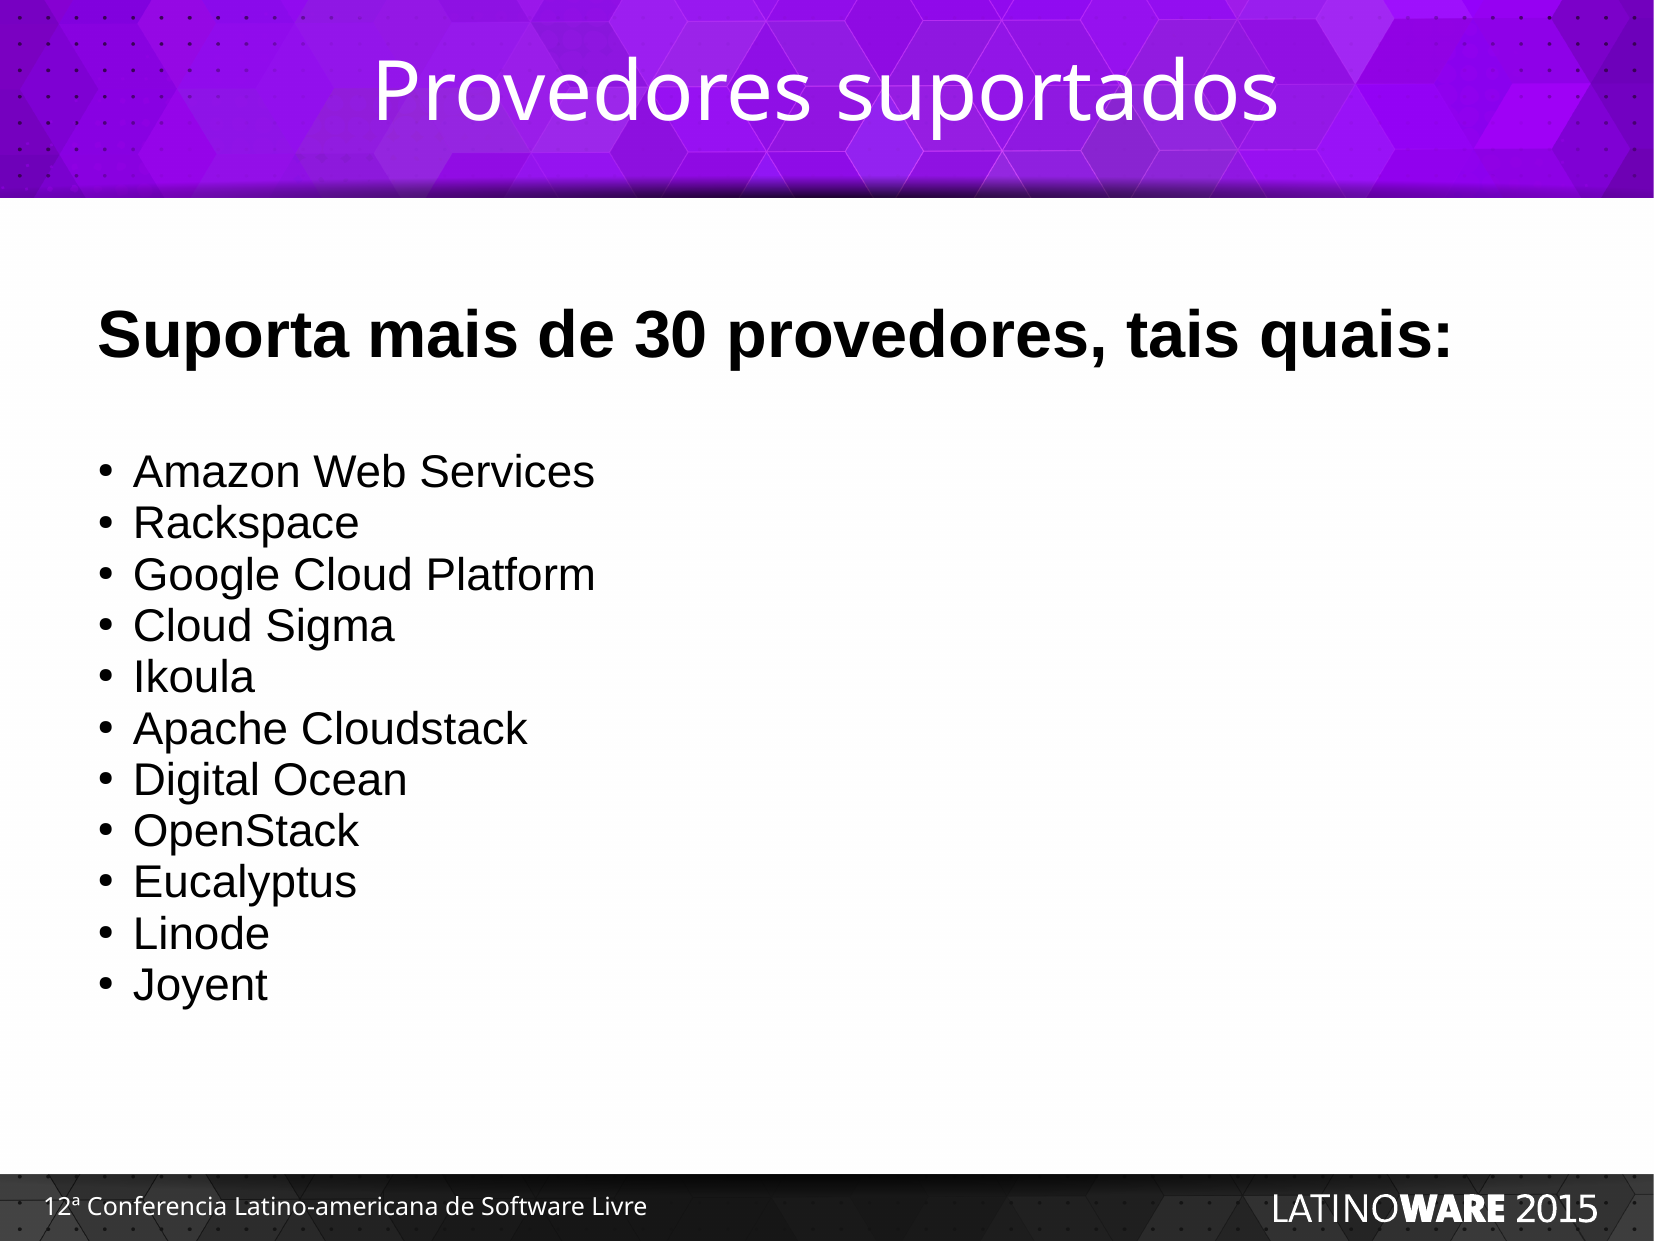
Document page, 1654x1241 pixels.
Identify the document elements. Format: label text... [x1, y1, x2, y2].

picture [0, 0, 1654, 1241]
text_box 12ª Conferencia Latino-americana de Software Livre [28, 1181, 1127, 1239]
text_box Provedores suportados [94, 23, 1560, 152]
text_box Suporta mais de 30 provedores, tais quais: Amazon Web Services Rackspace Google Cloud Platform Cloud Sigma Ikoula Apache Cloudstack Digital Ocean OpenStack Eucalyptus Linode Joyent [82, 289, 1571, 1081]
